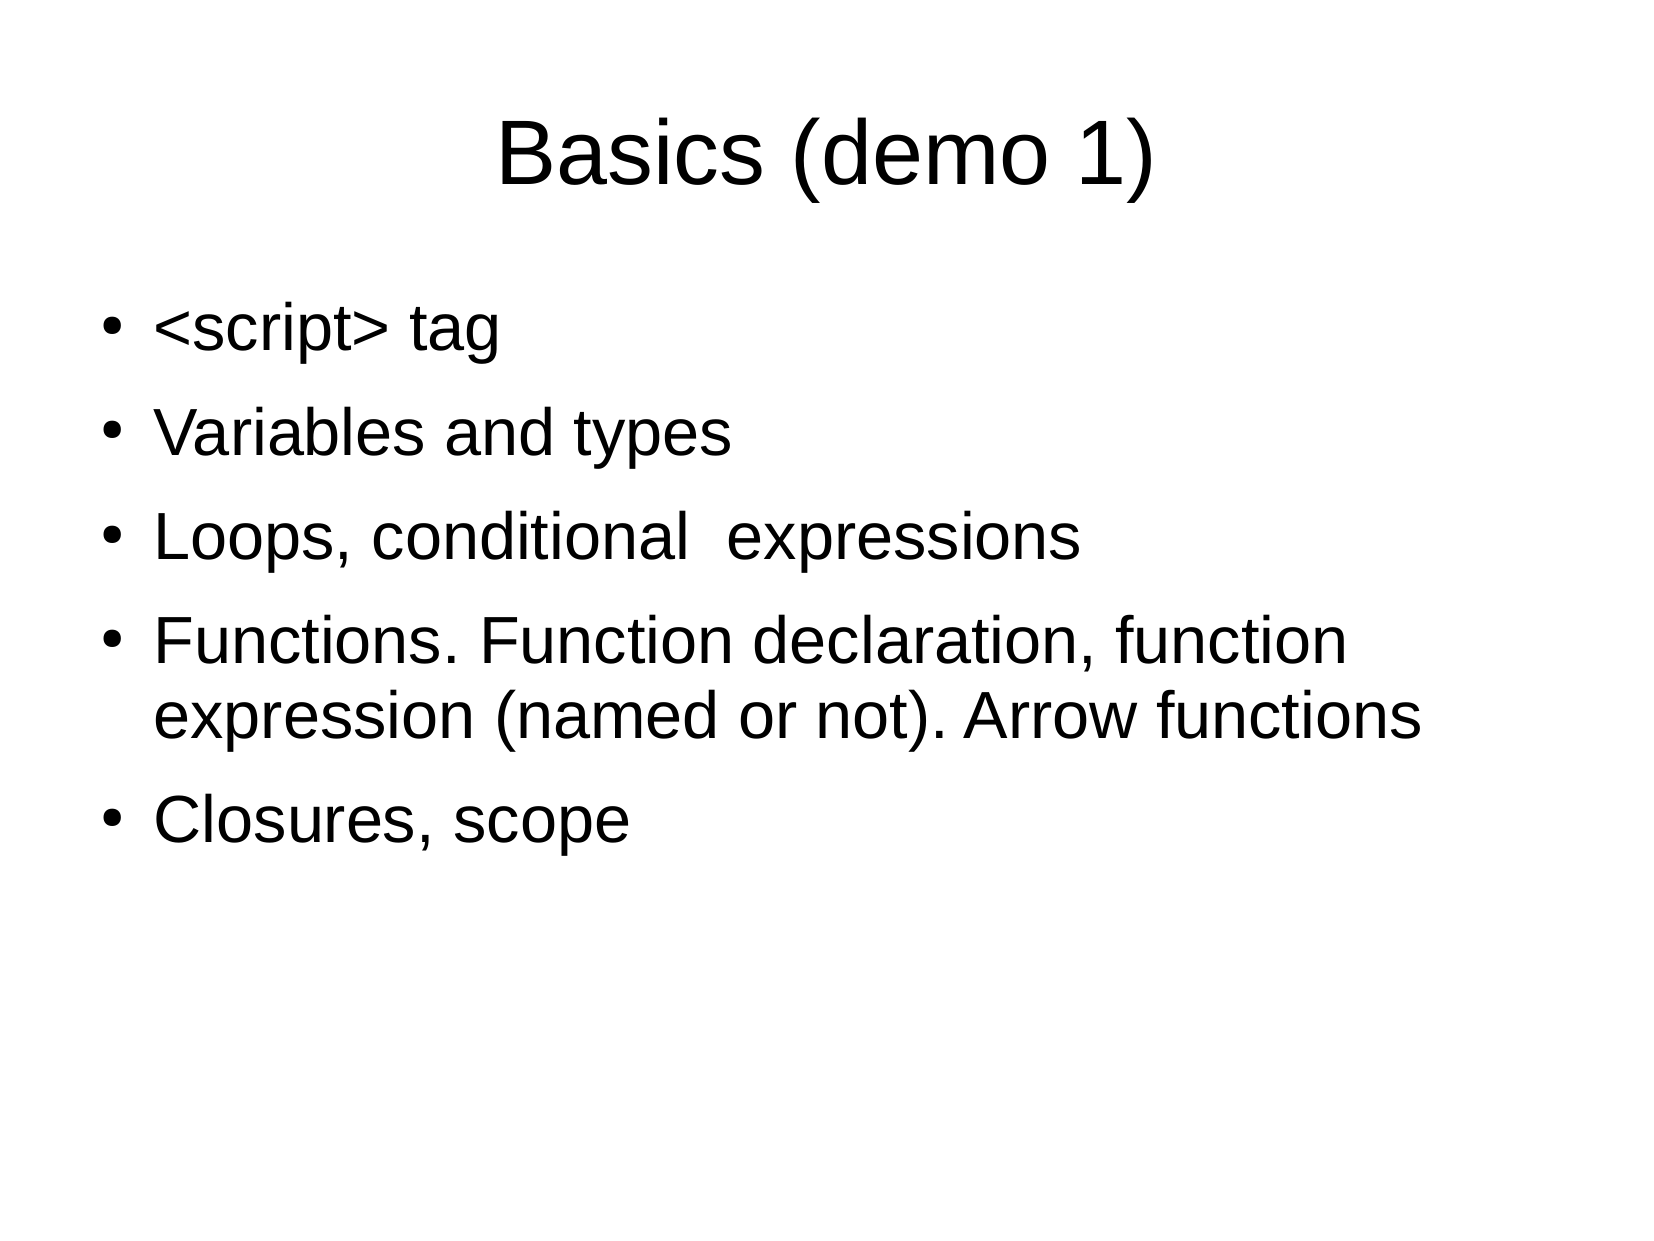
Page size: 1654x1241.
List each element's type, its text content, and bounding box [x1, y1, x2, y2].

title Basics (demo 1) [82, 49, 1571, 257]
list <script> tag Variables and types Loops, conditional expressions Functions. Function declaration, function expression (named or not). Arrow functions Closures, scope [82, 290, 1571, 1010]
